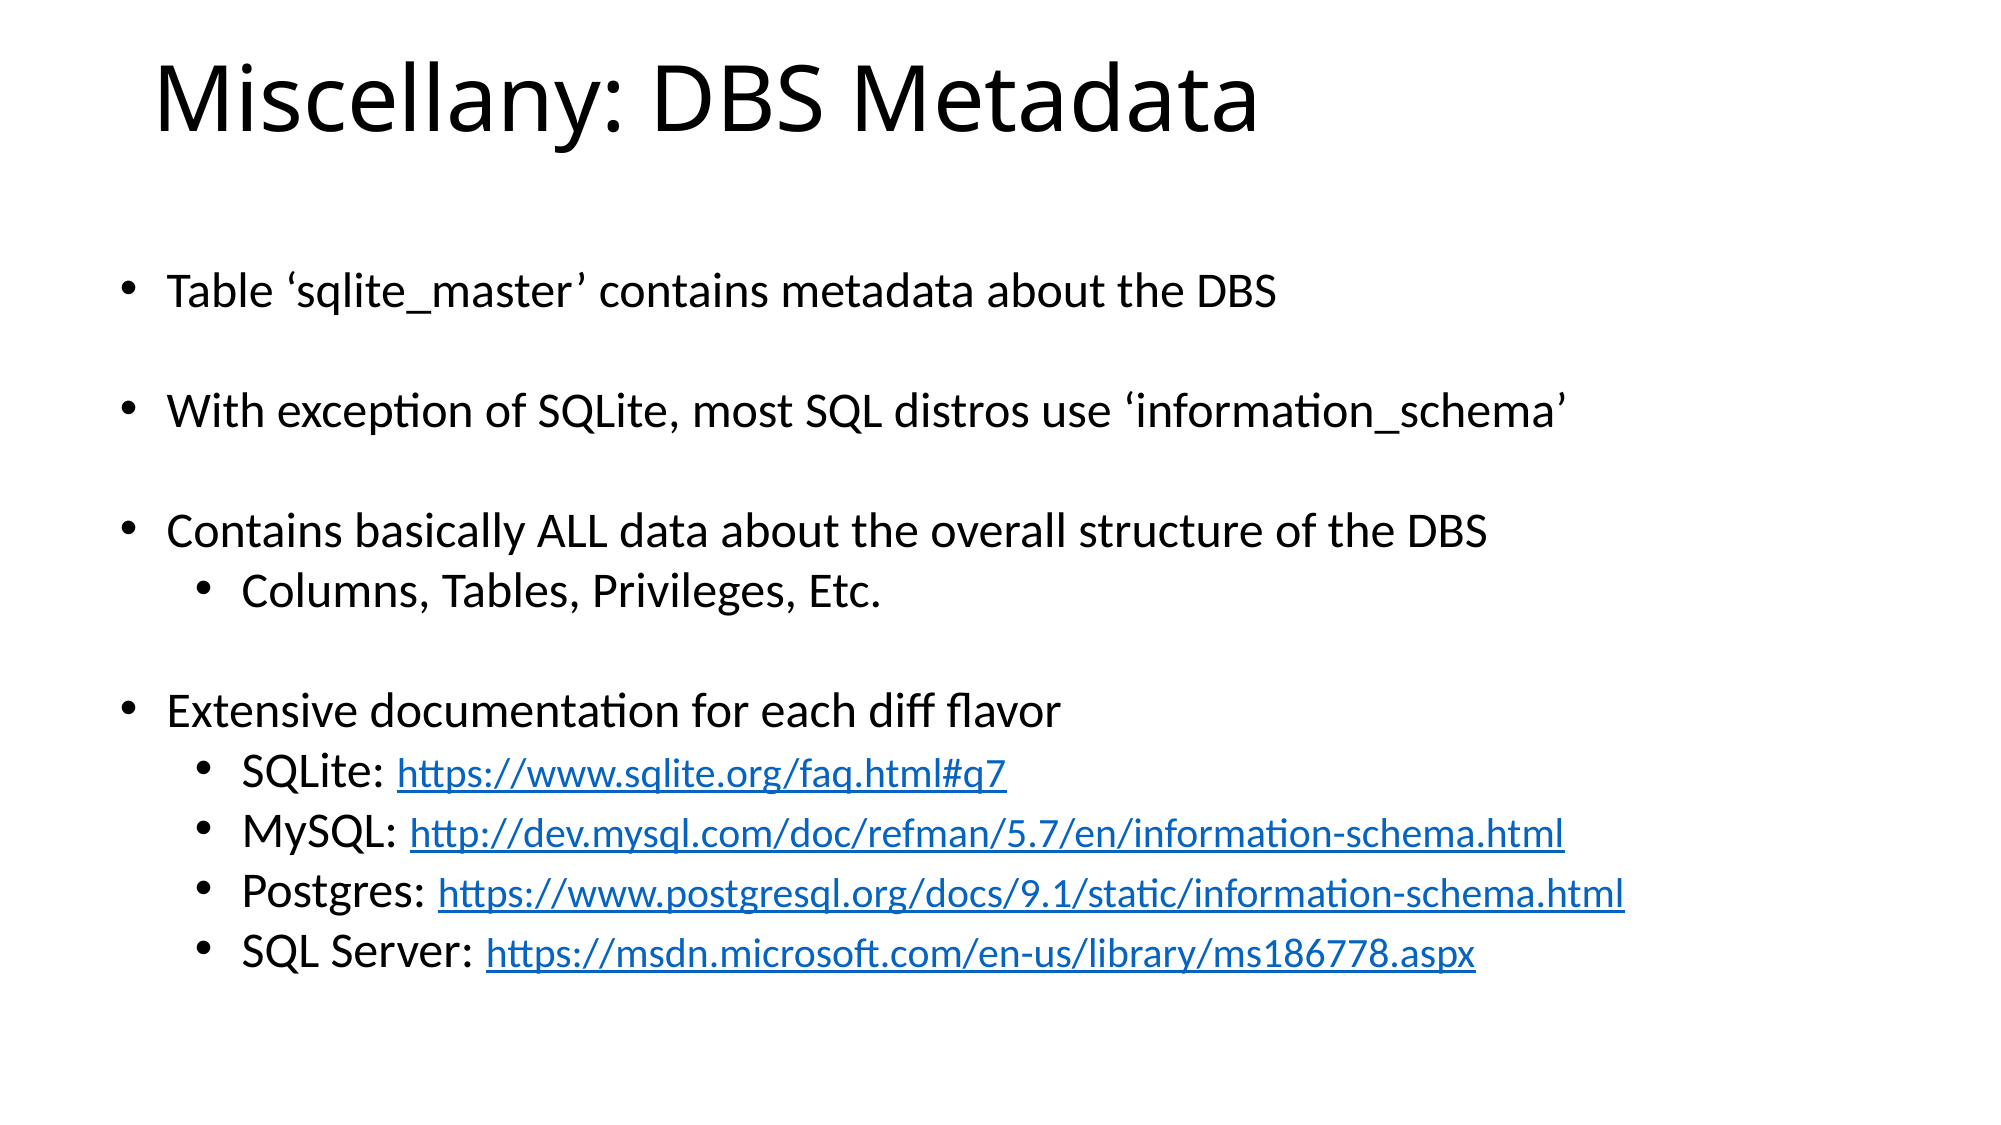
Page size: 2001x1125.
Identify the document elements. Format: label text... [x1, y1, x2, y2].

text_box Table ‘sqlite_master’ contains metadata about the DBS With exception of SQLite, most SQL distros use ‘information_schema’ Contains basically ALL data about the overall structure of the DBS Columns, Tables, Privileges, Etc. Extensive documentation for each diff flavor SQLite: https://www.sqlite.org/faq.html#q7 MySQL: http://dev.mysql.com/doc/refman/5.7/en/information-schema.html Postgres: https://www.postgresql.org/docs/9.1/static/information-schema.html SQL Server: https://msdn.microsoft.com/en-us/library/ms186778.aspx [105, 249, 1936, 1045]
title Miscellany: DBS Metadata [137, 42, 1863, 163]
